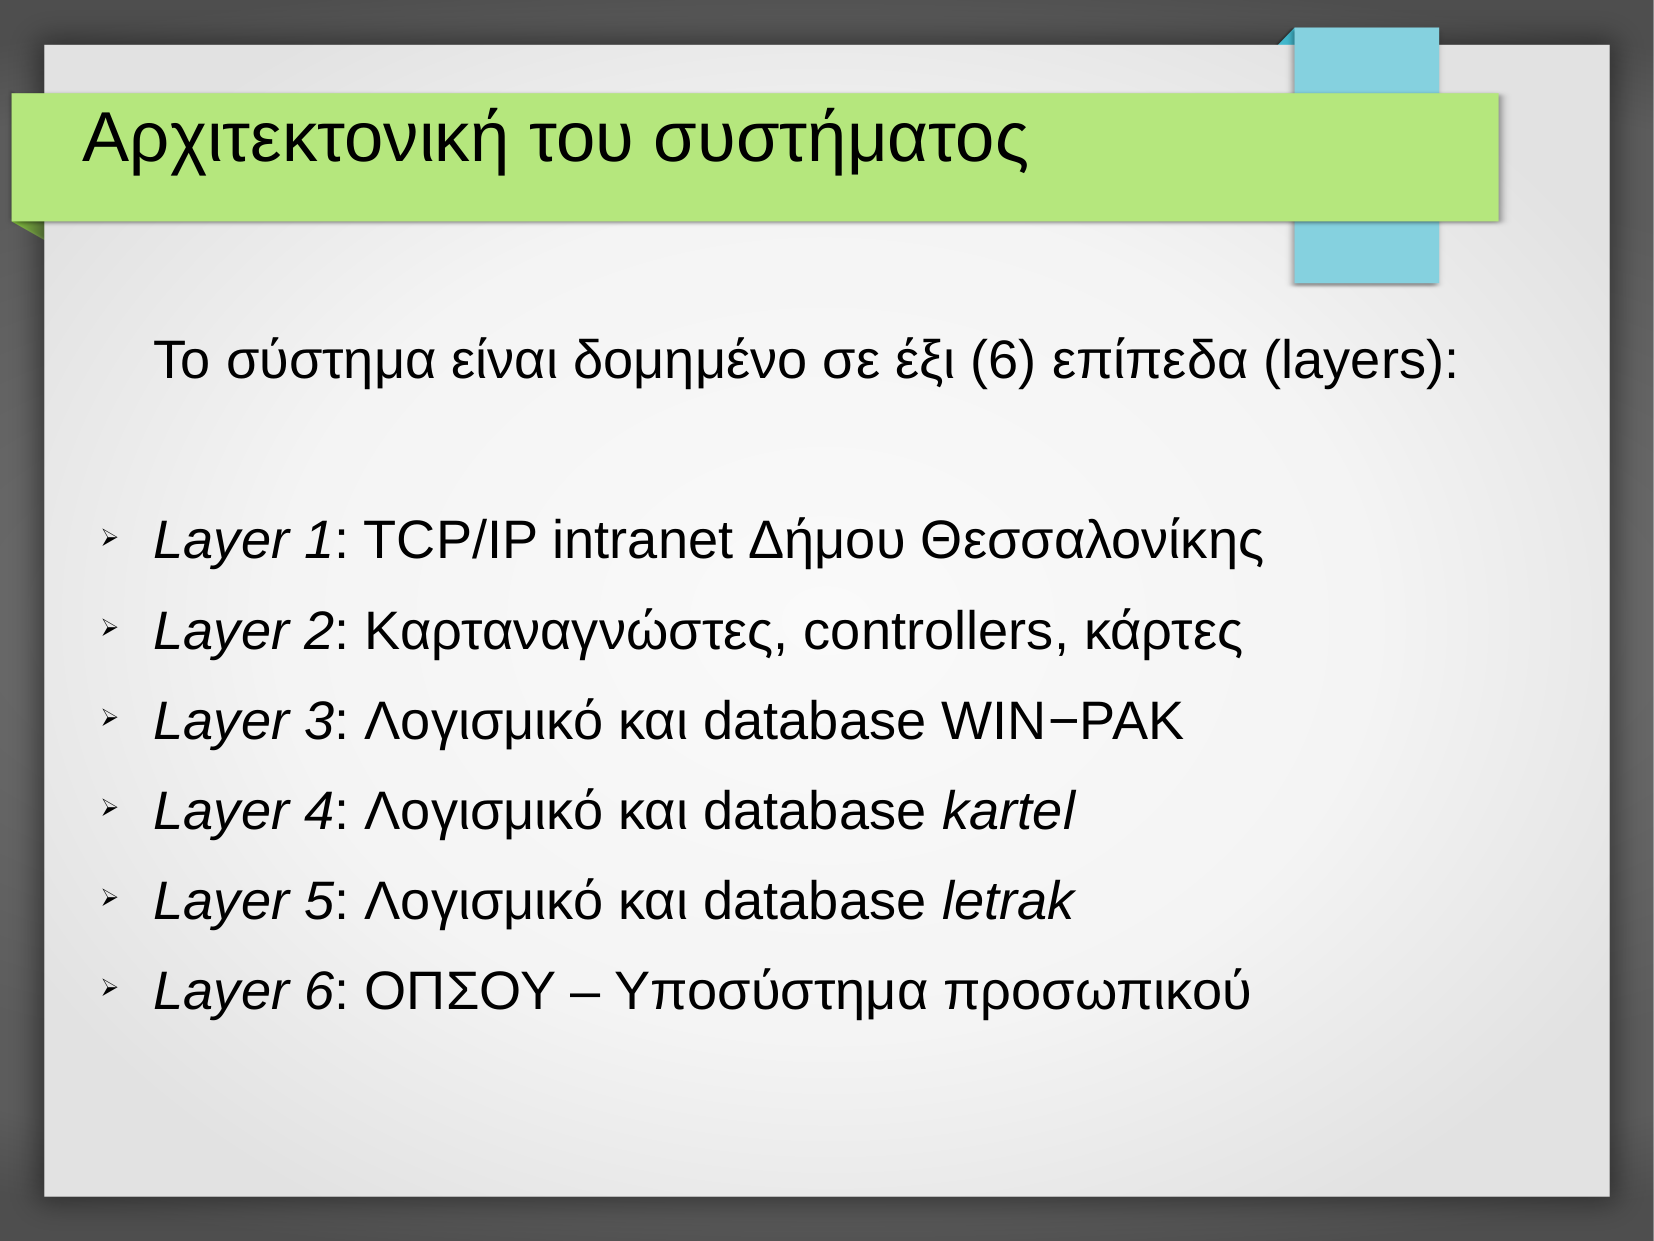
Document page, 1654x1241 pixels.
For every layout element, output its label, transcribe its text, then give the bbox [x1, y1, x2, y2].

picture [0, 0, 1654, 1241]
title Αρχιτεκτονική του συστήματος [82, 49, 1571, 226]
list Layer 1: TCP/IP intranet Δήμου Θεσσαλονίκης Layer 2: Καρταναγνώστες, controllers, κάρτες Layer 3: Λογισμικό και database WIN−PAK Layer 4: Λογισμικό και database kartel Layer 5: Λογισμικό και database letrak Layer 6: ΟΠΣΟΥ – Υποσύστημα προσωπικού [82, 510, 1571, 1096]
list Το σύστημα είναι δομημένο σε έξι (6) επίπεδα (layers): [82, 330, 1571, 451]
